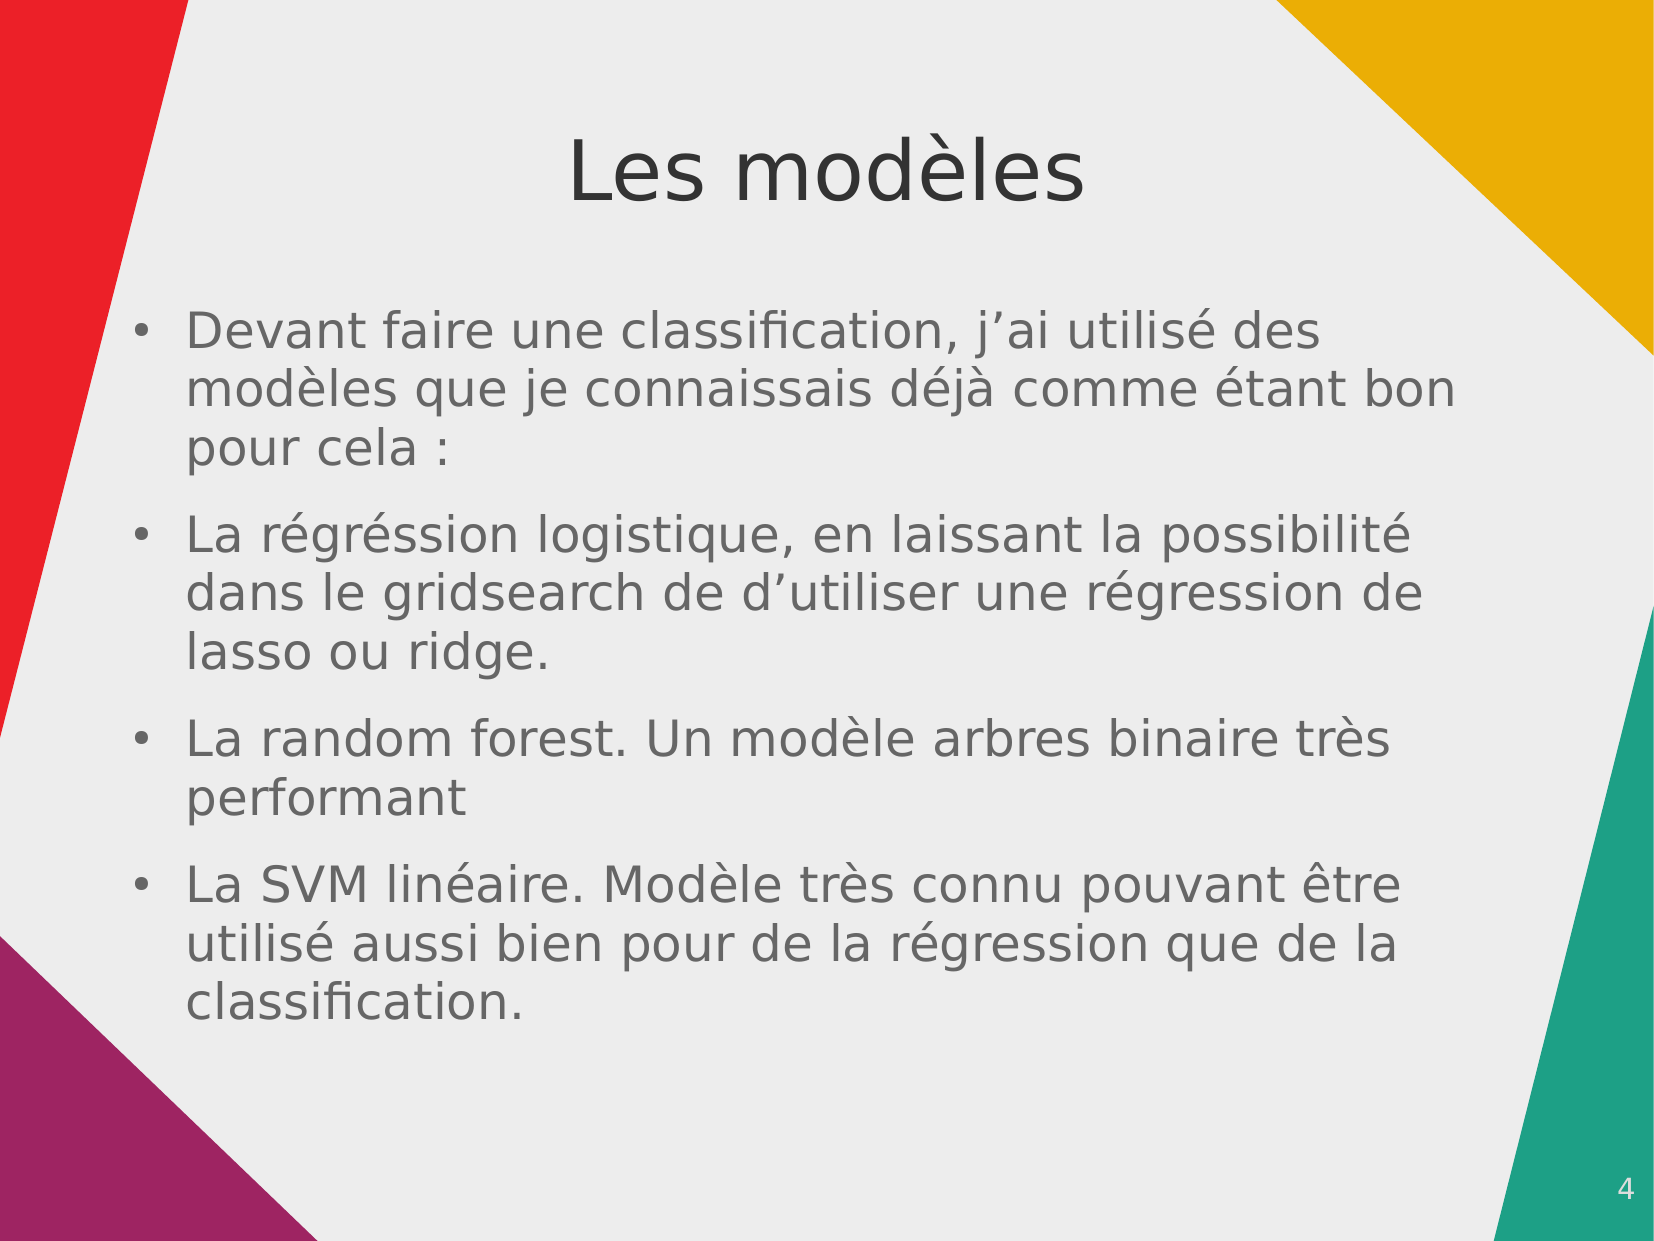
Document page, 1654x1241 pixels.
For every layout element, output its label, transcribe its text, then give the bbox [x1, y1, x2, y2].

list Devant faire une classification, j’ai utilisé des modèles que je connaissais déjà comme étant bon pour cela : La régréssion logistique, en laissant la possibilité dans le gridsearch de d’utiliser une régression de lasso ou ridge. La random forest. Un modèle arbres binaire très performant La SVM linéaire. Modèle très connu pouvant être utilisé aussi bien pour de la régression que de la classification. [114, 302, 1539, 1033]
title Les modèles [114, 73, 1539, 271]
